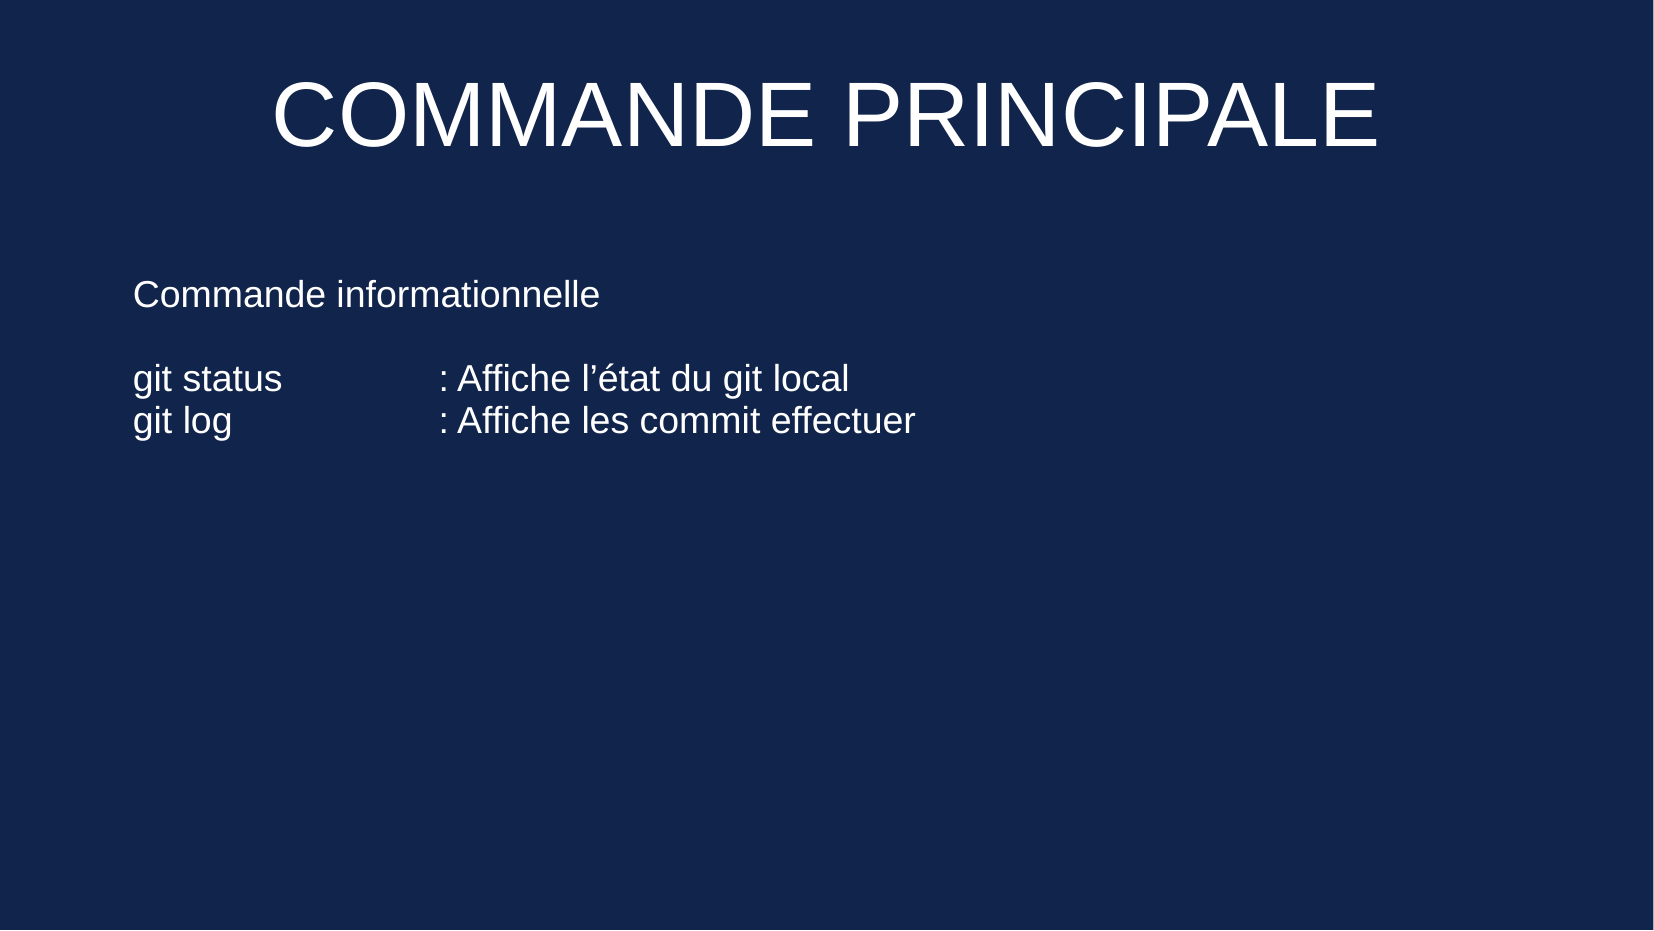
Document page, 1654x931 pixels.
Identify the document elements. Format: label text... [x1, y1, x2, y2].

text_box Commande informationnelle git status : Affiche l’état du git local git log : Affiche les commit effectuer [118, 265, 1654, 785]
title COMMANDE PRINCIPALE [82, 37, 1571, 193]
